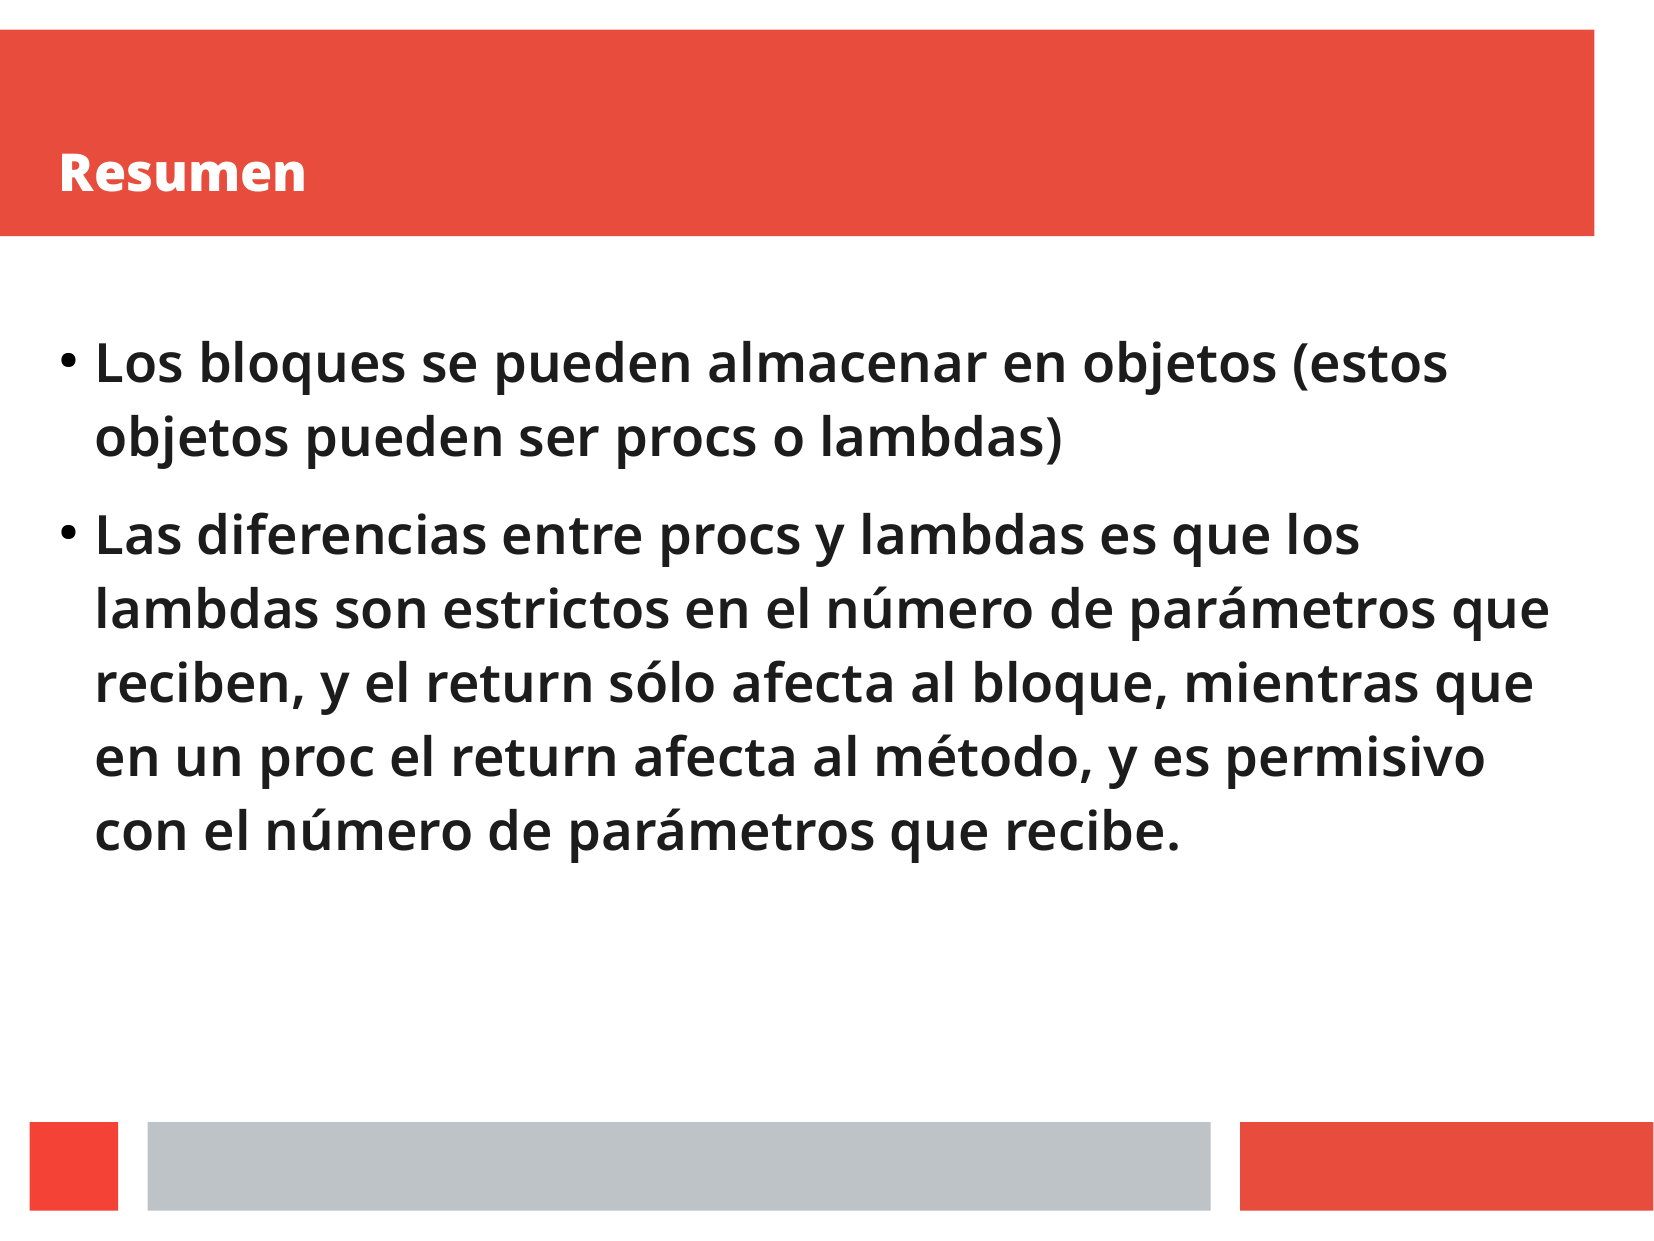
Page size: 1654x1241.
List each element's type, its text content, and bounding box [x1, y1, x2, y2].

title Resumen [59, 59, 1595, 207]
list Los bloques se pueden almacenar en objetos (estos objetos pueden ser procs o lambdas) Las diferencias entre procs y lambdas es que los lambdas son estrictos en el número de parámetros que reciben, y el return sólo afecta al bloque, mientras que en un proc el return afecta al método, y es permisivo con el número de parámetros que recibe. [59, 324, 1565, 1093]
